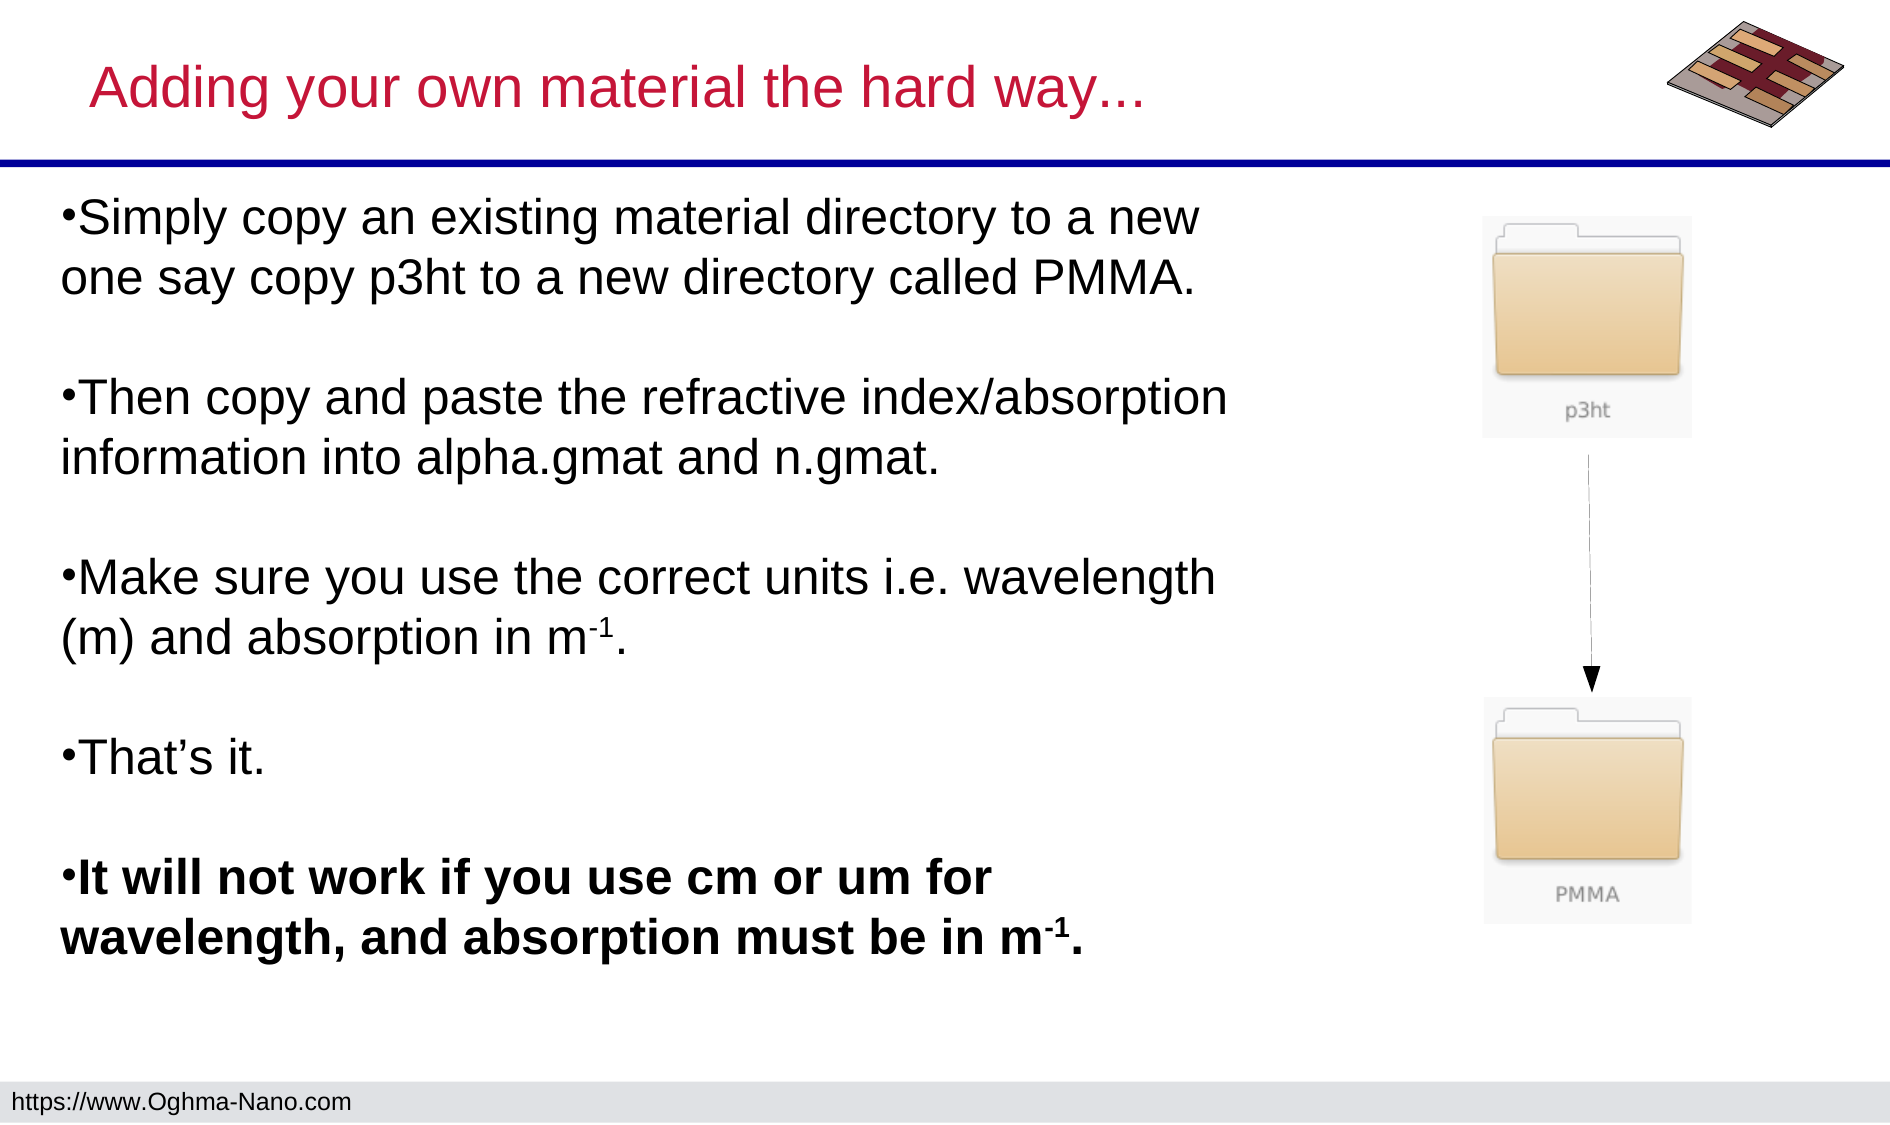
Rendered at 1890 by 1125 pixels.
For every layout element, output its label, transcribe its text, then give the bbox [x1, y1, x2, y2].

picture [1482, 216, 1692, 438]
text_box Simply copy an existing material directory to a new one say copy p3ht to a new directory called PMMA. Then copy and paste the refractive index/absorption information into alpha.gmat and n.gmat. Make sure you use the correct units i.e. wavelength (m) and absorption in m-1. That’s it. It will not work if you use cm or um for wavelength, and absorption must be in m-1. [45, 176, 1284, 972]
picture [1483, 697, 1692, 924]
title Adding your own material the hard way... [74, 34, 1634, 140]
